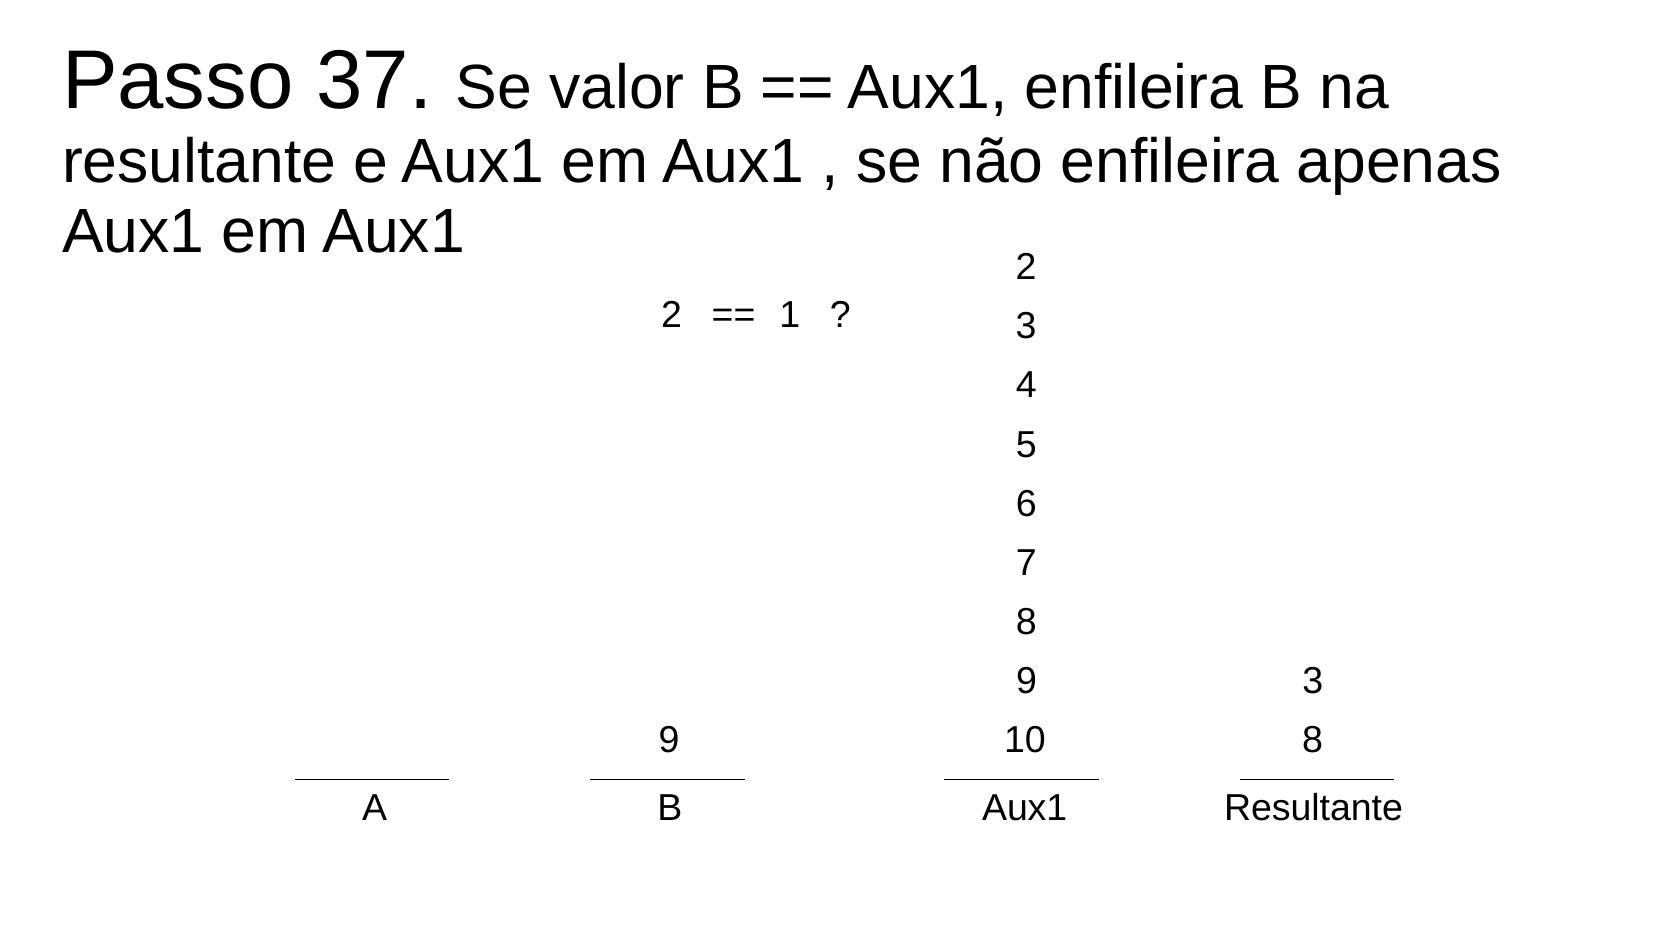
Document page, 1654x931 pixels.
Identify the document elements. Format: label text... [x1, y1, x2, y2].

text_box 6 [1001, 474, 1052, 532]
text_box 7 [1001, 533, 1052, 591]
text_box Passo 37. Se valor B == Aux1, enfileira B na resultante e Aux1 em Aux1 , se não enfileira apenas Aux1 em Aux1 [47, 25, 1607, 274]
text_box B [642, 780, 698, 837]
text_box Aux1 [967, 780, 1083, 837]
text_box 5 [1001, 415, 1052, 473]
text_box 2 [1000, 238, 1052, 296]
text_box 3 [1287, 651, 1338, 709]
text_box == [696, 285, 771, 343]
text_box 2 [646, 285, 696, 343]
text_box 9 [643, 710, 695, 768]
text_box 10 [989, 710, 1061, 768]
text_box 1 [771, 285, 814, 343]
text_box ? [814, 285, 866, 343]
text_box 8 [1287, 710, 1338, 768]
text_box Resultante [1209, 779, 1418, 837]
text_box A [347, 779, 508, 837]
text_box 9 [1001, 651, 1052, 709]
text_box 8 [1001, 592, 1052, 650]
text_box 3 [1000, 297, 1052, 355]
text_box 4 [1000, 356, 1052, 414]
